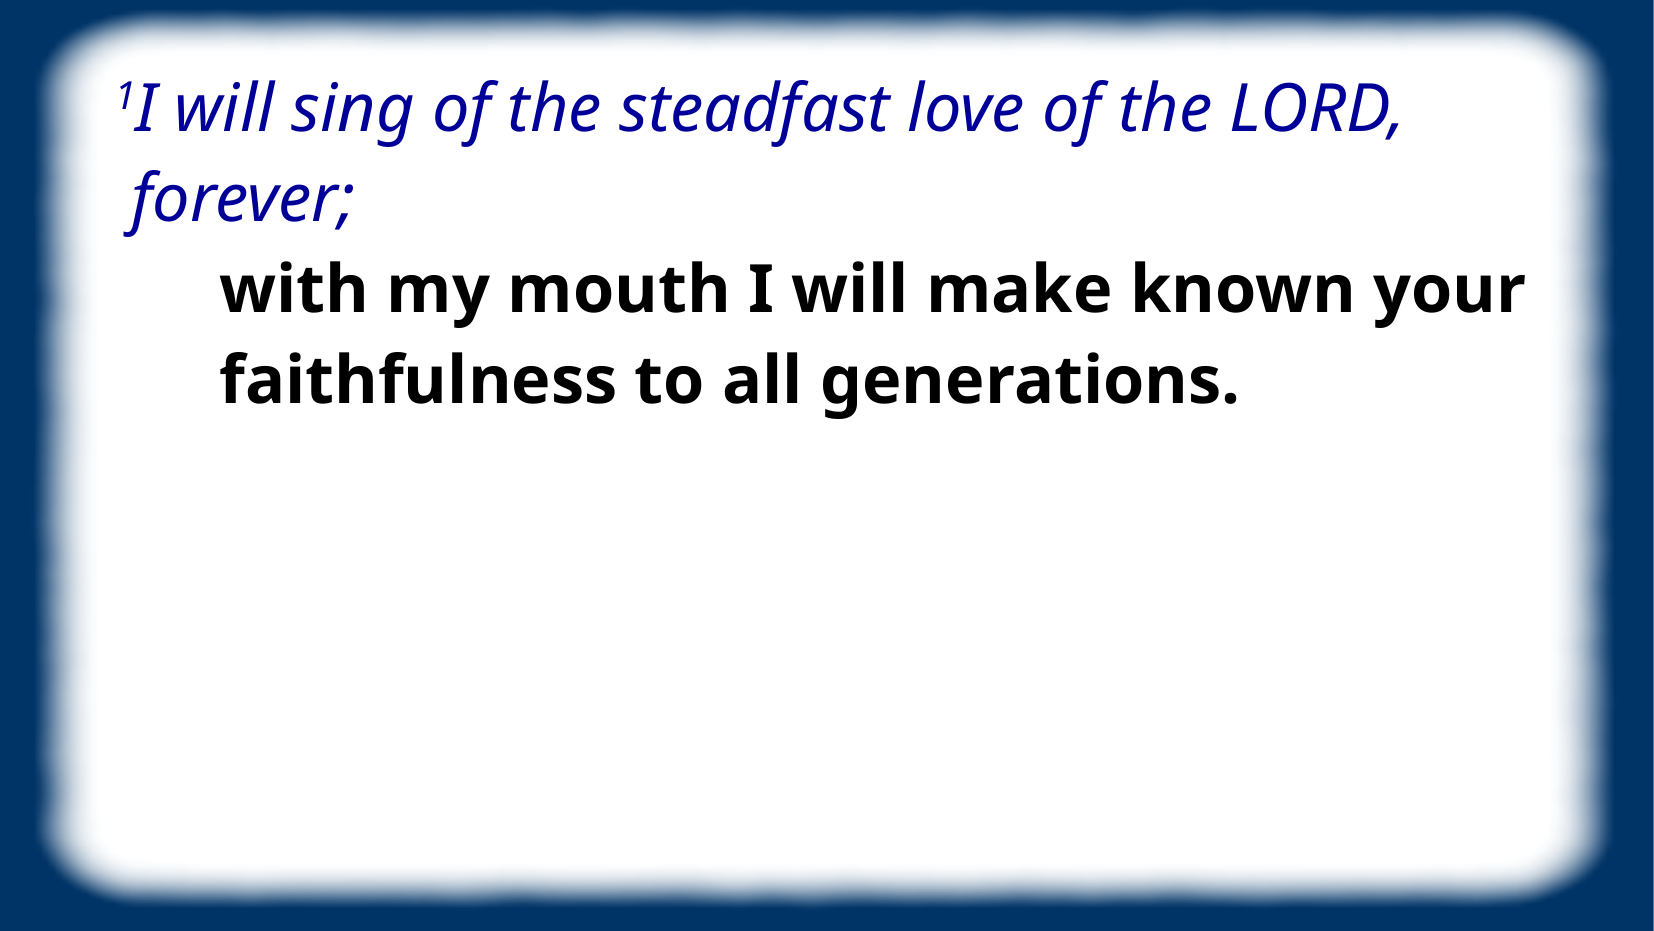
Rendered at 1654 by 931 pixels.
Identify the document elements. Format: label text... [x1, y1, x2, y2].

picture [0, 0, 1654, 931]
text_box 1I will sing of the steadfast love of the LORD, forever; with my mouth I will make known your faithfulness to all generations. [99, 52, 1555, 466]
